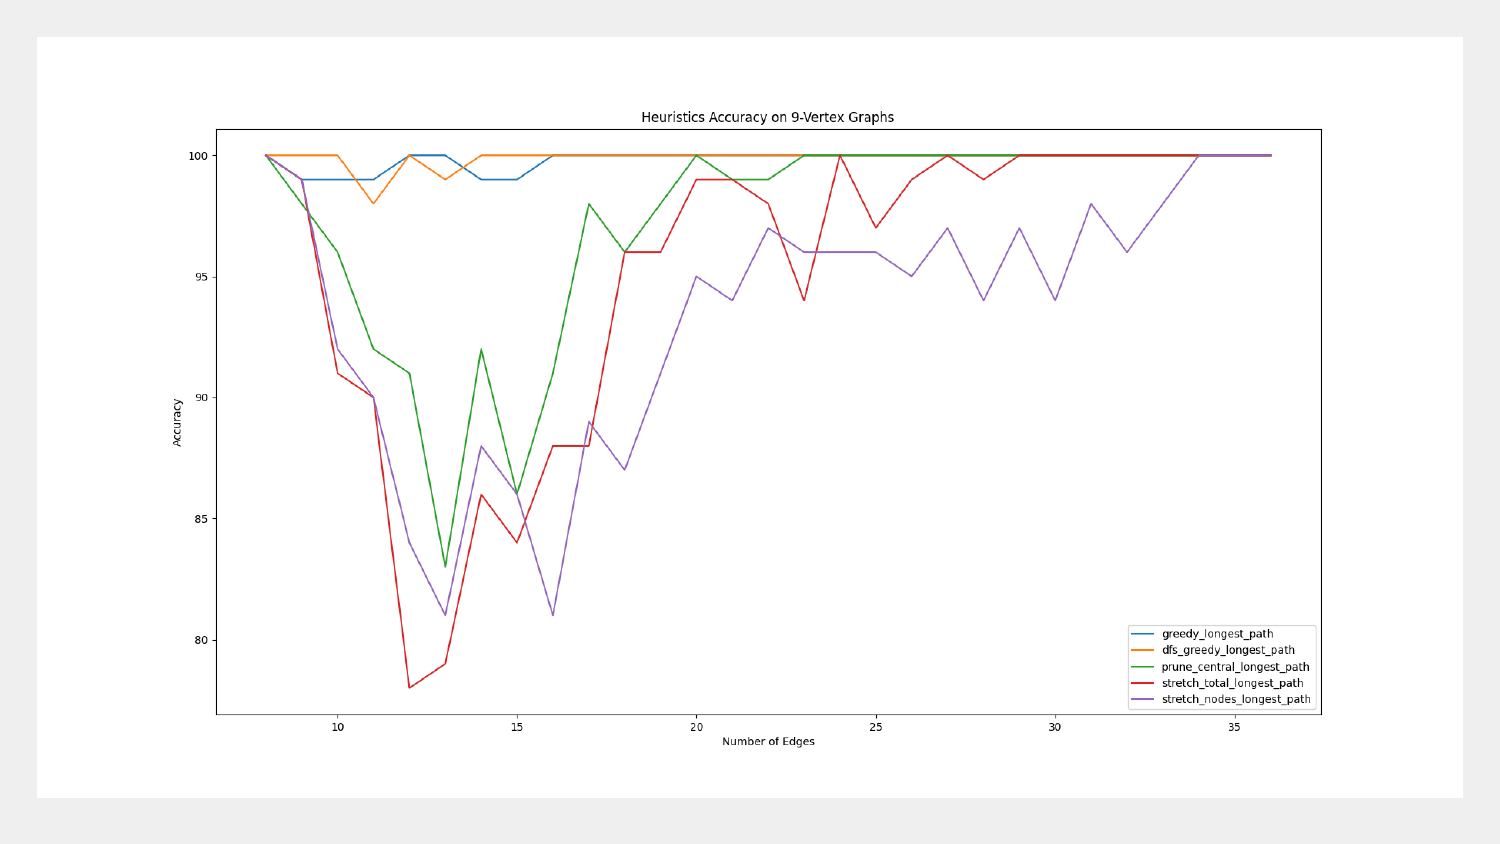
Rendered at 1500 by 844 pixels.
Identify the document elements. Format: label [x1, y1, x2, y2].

picture [37, 37, 1463, 799]
